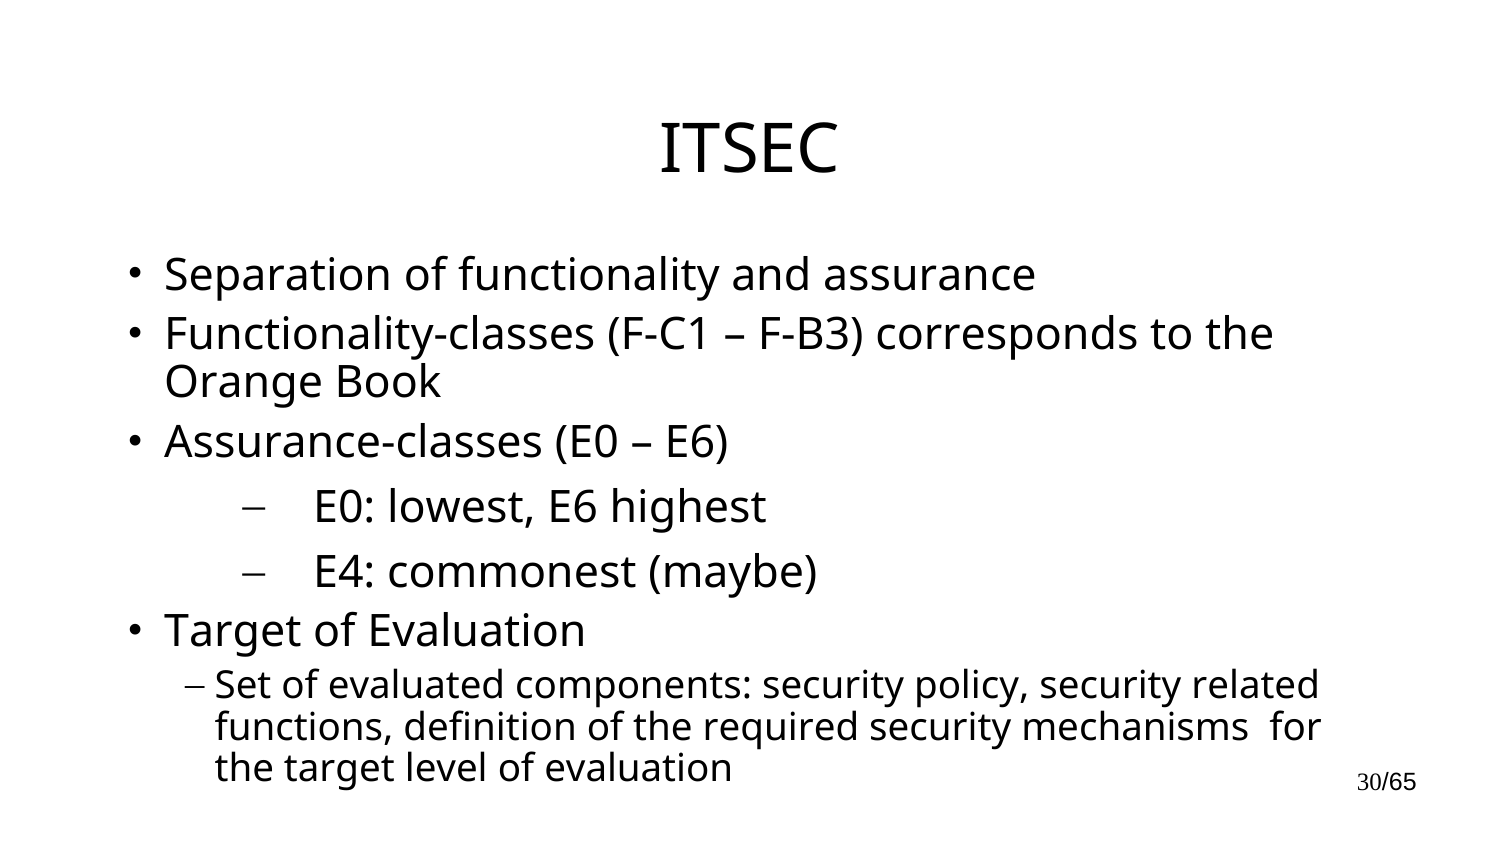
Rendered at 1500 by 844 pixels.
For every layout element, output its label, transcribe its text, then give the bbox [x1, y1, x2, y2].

list Separation of functionality and assurance Functionality-classes (F-C1 – F-B3) corresponds to the Orange Book Assurance-classes (E0 – E6) E0: lowest, E6 highest E4: commonest (maybe)‏ Target of Evaluation Set of evaluated components: security policy, security related functions, definition of the required security mechanisms for the target level of evaluation [112, 243, 1388, 800]
title ITSEC [112, 74, 1388, 216]
